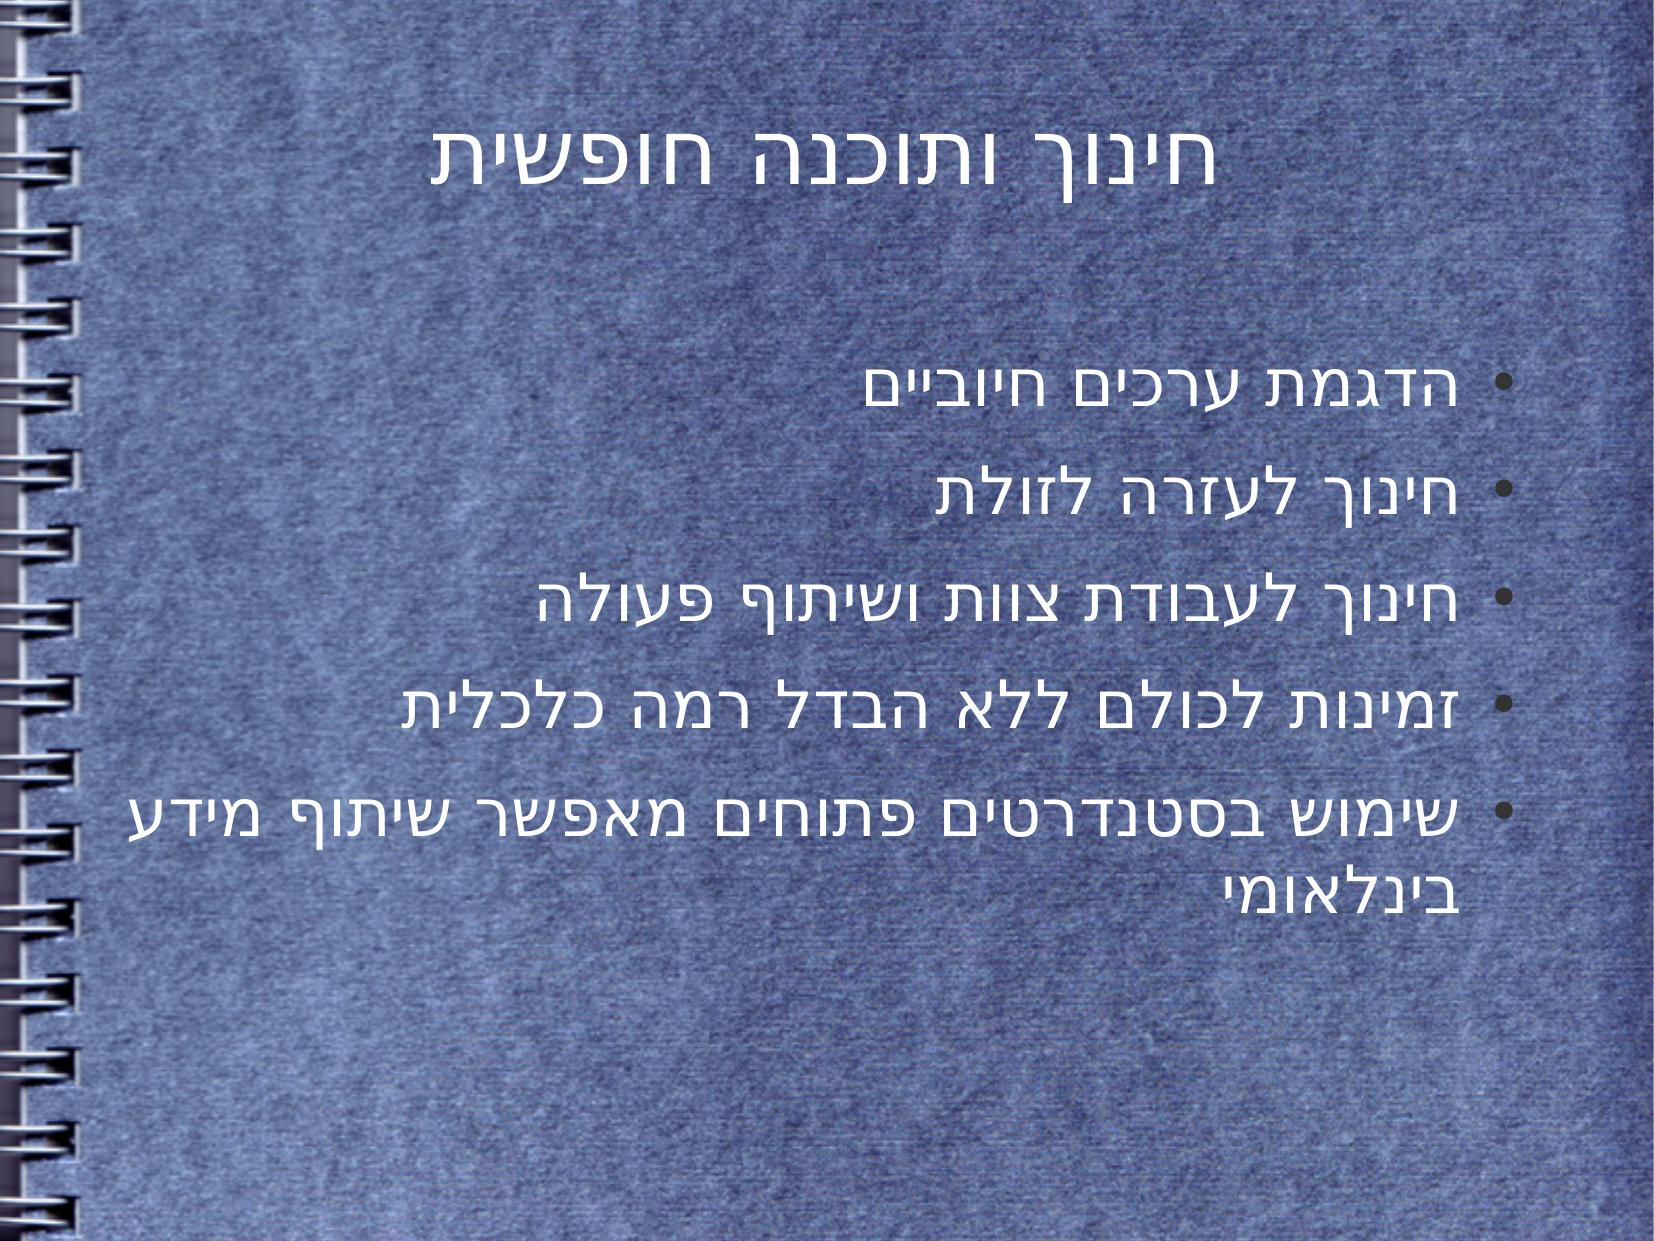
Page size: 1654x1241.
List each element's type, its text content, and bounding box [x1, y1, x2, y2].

list הדגמת ערכים חיוביים חינוך לעזרה לזולת חינוך לעבודת צוות ושיתוף פעולה זמינות לכולם ללא הבדל רמה כלכלית שימוש בסטנדרטים פתוחים מאפשר שיתוף מידע בינלאומי [121, 344, 1534, 1127]
title חינוך ותוכנה חופשית [82, 49, 1571, 257]
picture [0, 0, 1654, 1241]
